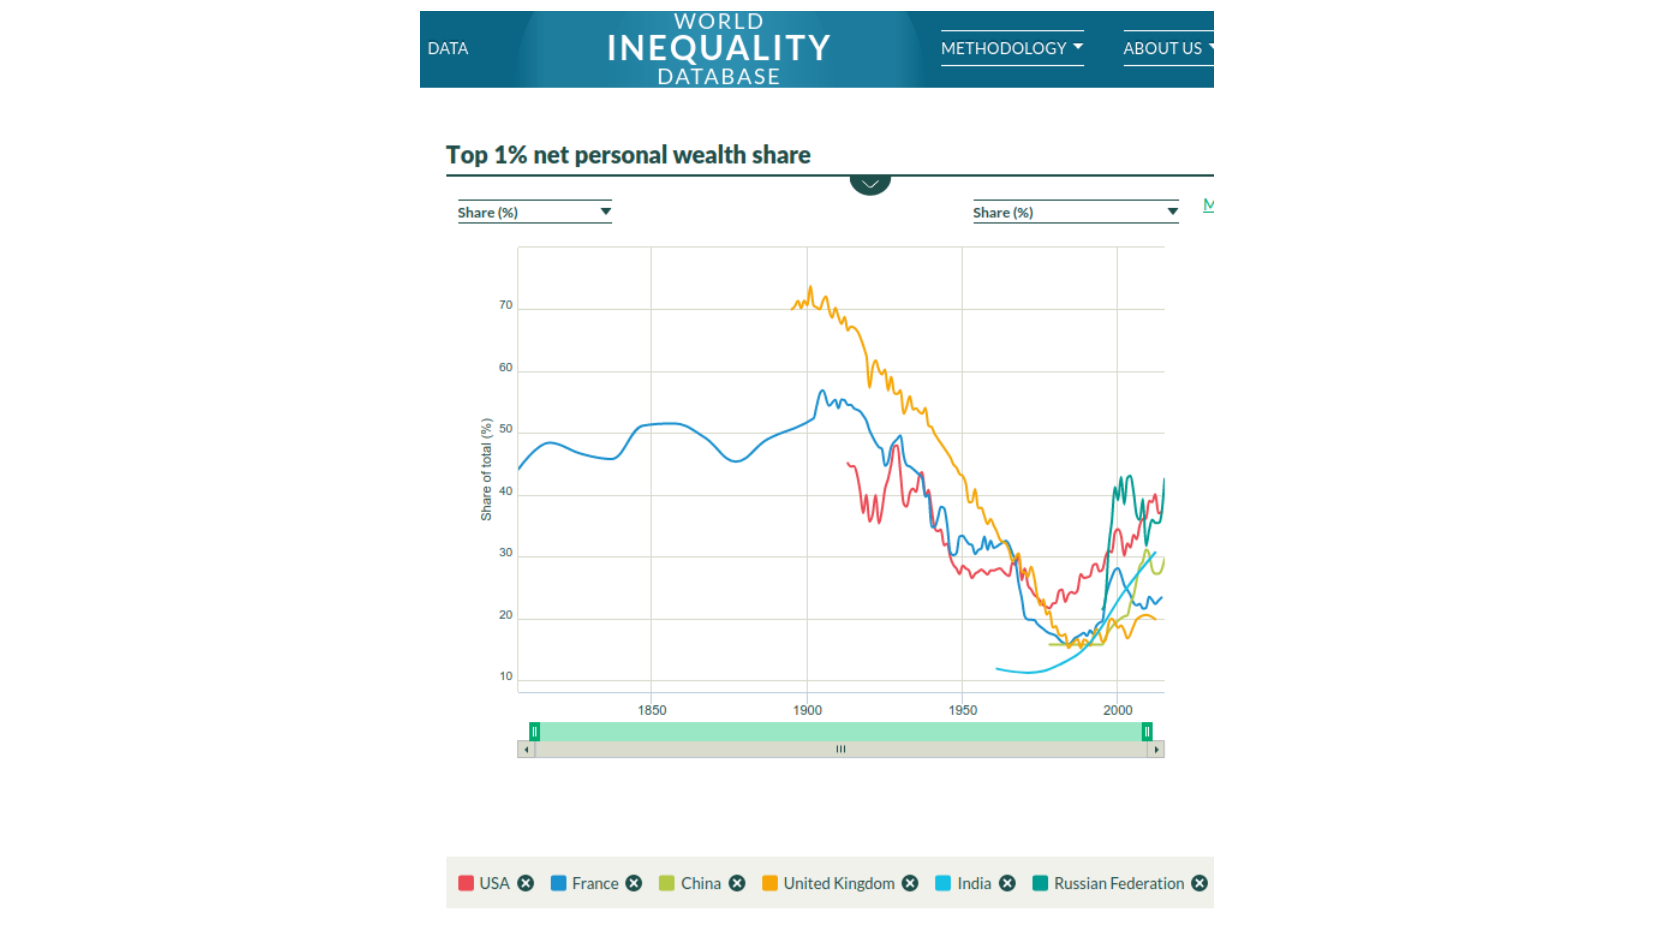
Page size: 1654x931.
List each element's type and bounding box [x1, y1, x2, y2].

picture [420, 11, 1214, 912]
